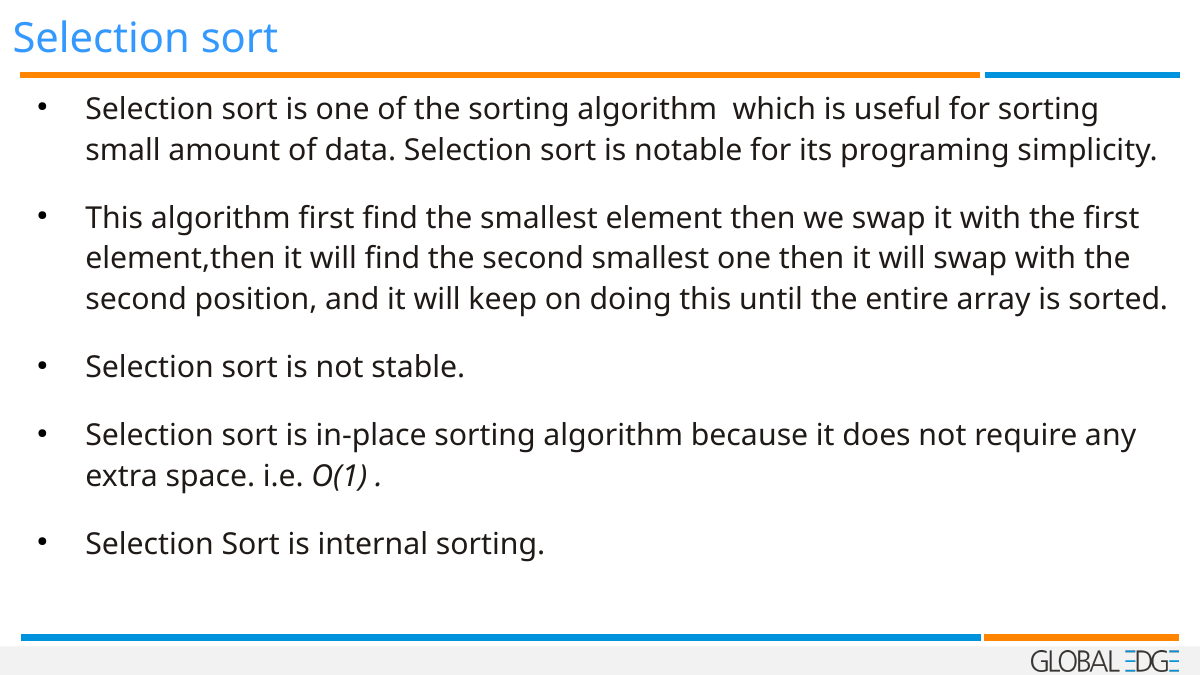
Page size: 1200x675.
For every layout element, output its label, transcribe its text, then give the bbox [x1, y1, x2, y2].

title Selection sort [12, 9, 1088, 63]
picture [1031, 650, 1179, 672]
list Selection sort is one of the sorting algorithm which is useful for sorting small amount of data. Selection sort is notable for its programing simplicity. This algorithm first find the smallest element then we swap it with the first element,then it will find the second smallest one then it will swap with the second position, and it will keep on doing this until the entire array is sorted. Selection sort is not stable. Selection sort is in-place sorting algorithm because it does not require any extra space. i.e. O(1) . Selection Sort is internal sorting. [21, 86, 1170, 627]
